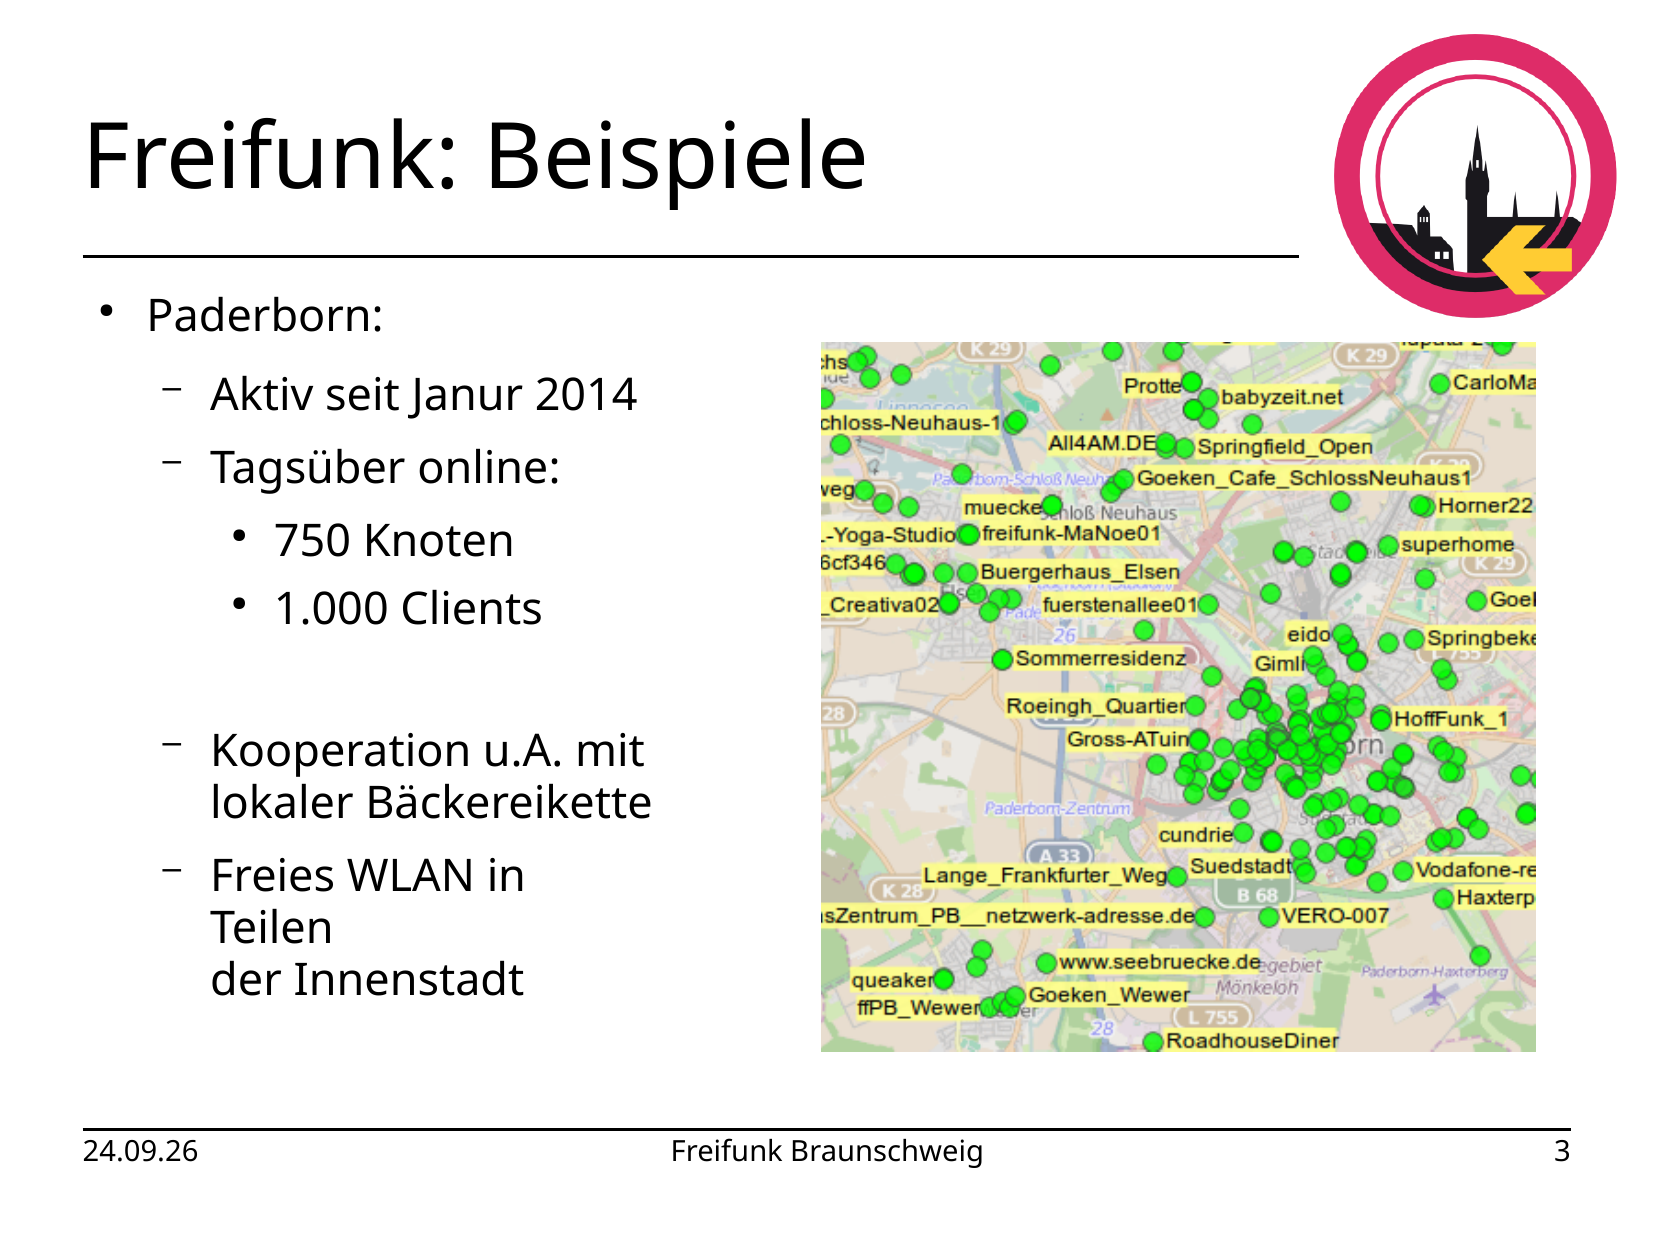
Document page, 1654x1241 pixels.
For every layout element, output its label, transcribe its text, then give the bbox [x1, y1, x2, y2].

title Freifunk: Beispiele [82, 49, 1300, 257]
list Paderborn: Aktiv seit Janur 2014 Tagsüber online: 750 Knoten 1.000 Clients Kooperation u.A. mit lokaler Bäckereikette Freies WLAN in Teilen der Innenstadt [82, 290, 1538, 1010]
picture [1331, 32, 1619, 319]
picture [821, 342, 1536, 1052]
